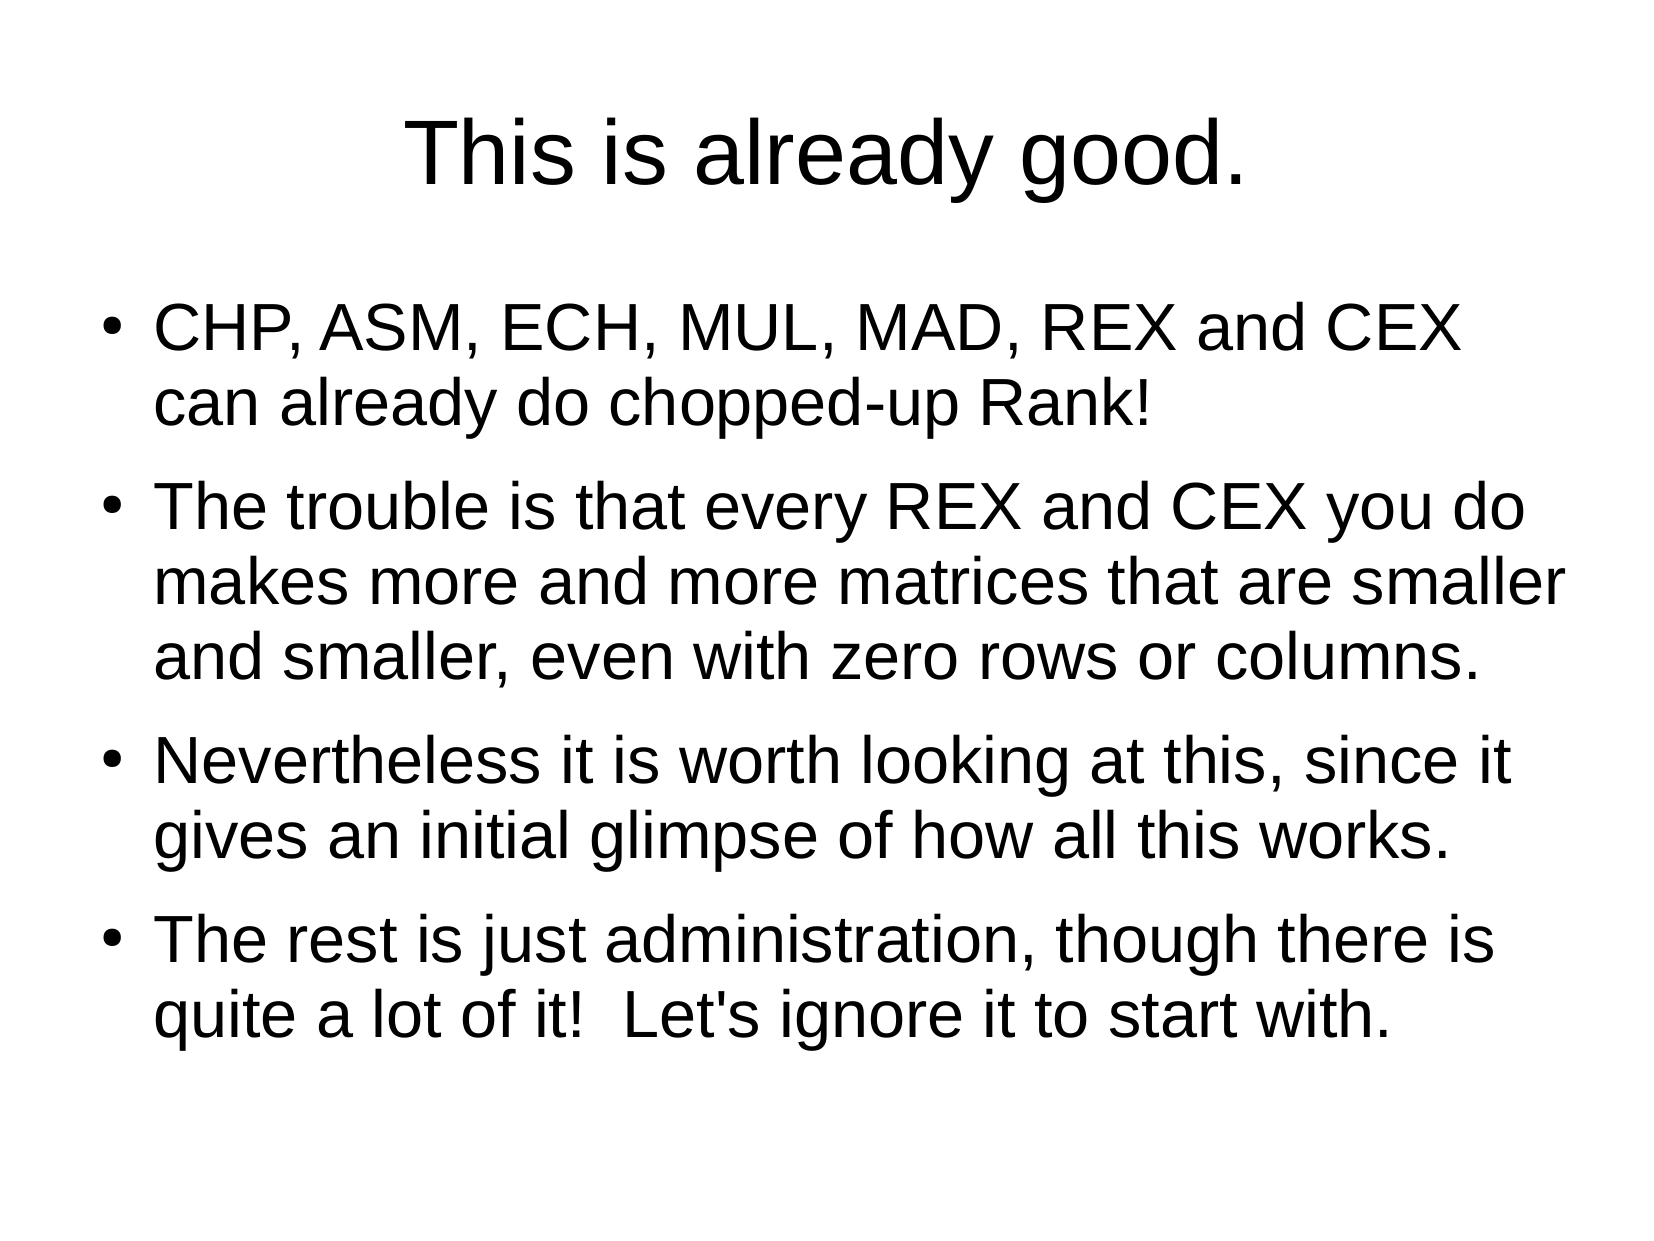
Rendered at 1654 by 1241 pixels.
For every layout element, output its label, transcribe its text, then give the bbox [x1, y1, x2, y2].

title This is already good. [82, 49, 1571, 257]
list CHP, ASM, ECH, MUL, MAD, REX and CEX can already do chopped-up Rank! The trouble is that every REX and CEX you do makes more and more matrices that are smaller and smaller, even with zero rows or columns. Nevertheless it is worth looking at this, since it gives an initial glimpse of how all this works. The rest is just administration, though there is quite a lot of it! Let's ignore it to start with. [82, 290, 1571, 1109]
